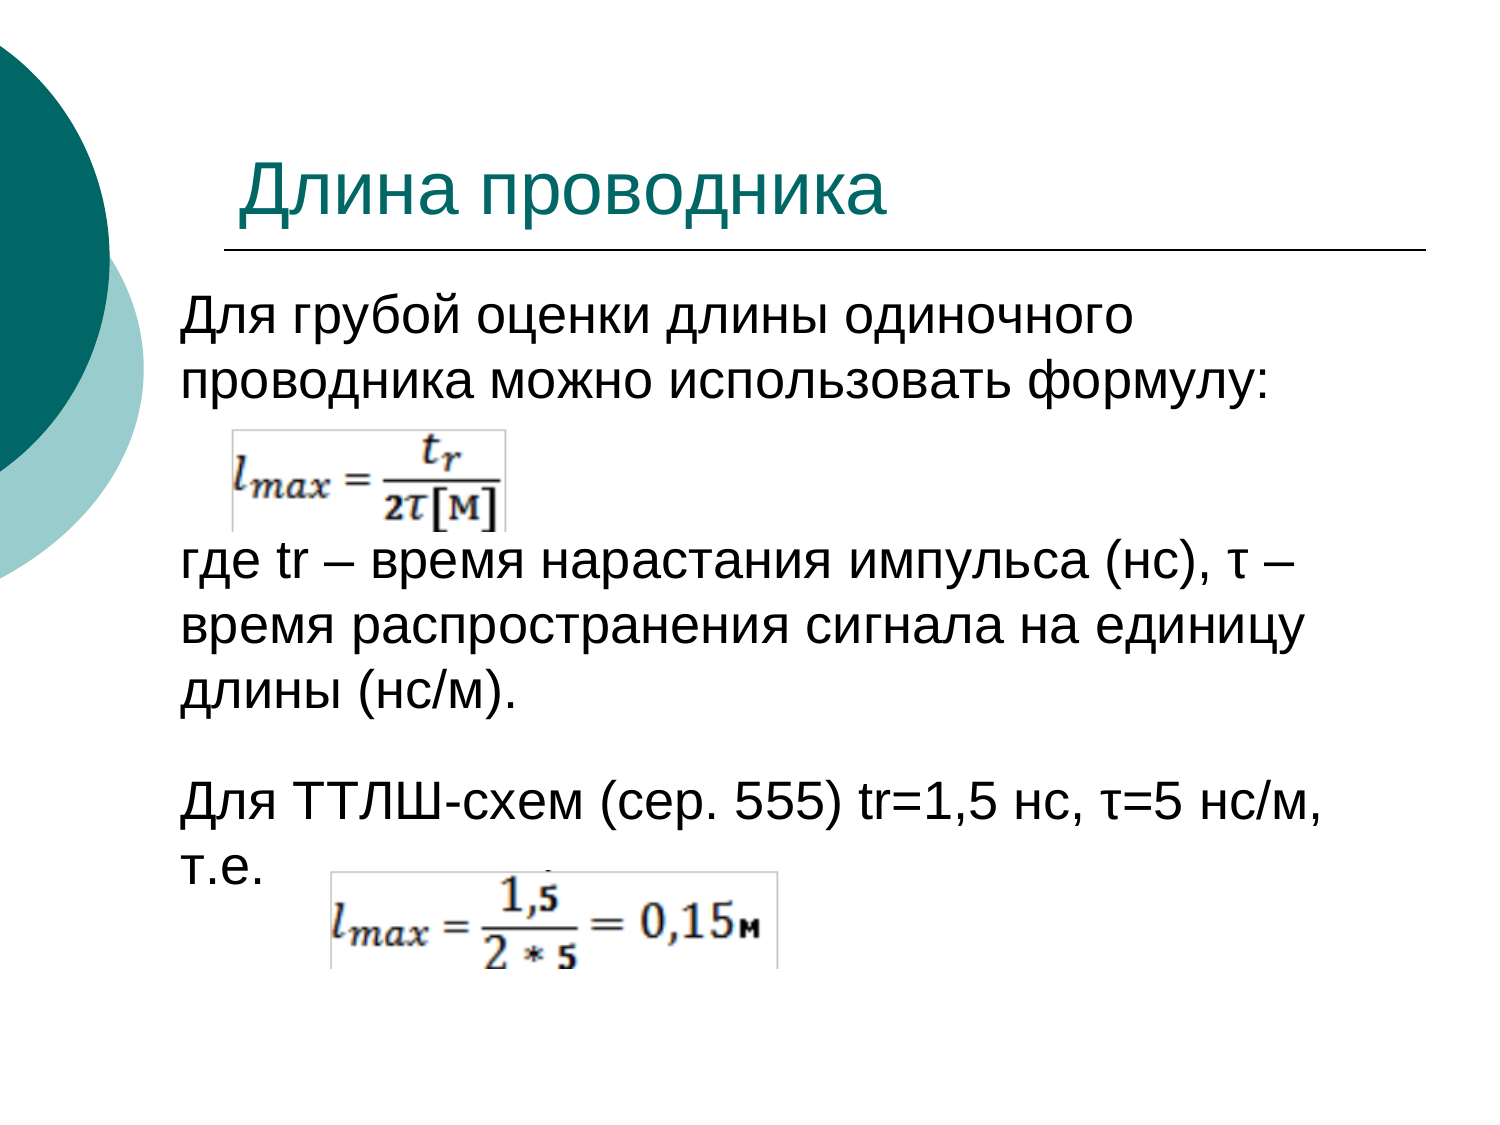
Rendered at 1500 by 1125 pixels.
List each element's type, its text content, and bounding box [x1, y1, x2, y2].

picture [229, 428, 508, 532]
picture [329, 870, 780, 969]
text_box Для грубой оценки длины одиночного проводника можно использовать формулу: где tr – время нарастания импульса (нс), τ – время распространения сигнала на единицу длины (нс/м). Для ТТЛШ-схем (сер. 555) tr=1,5 нс, τ=5 нс/м, т.е. [165, 271, 1371, 1040]
title Длина проводника [224, 49, 1425, 237]
